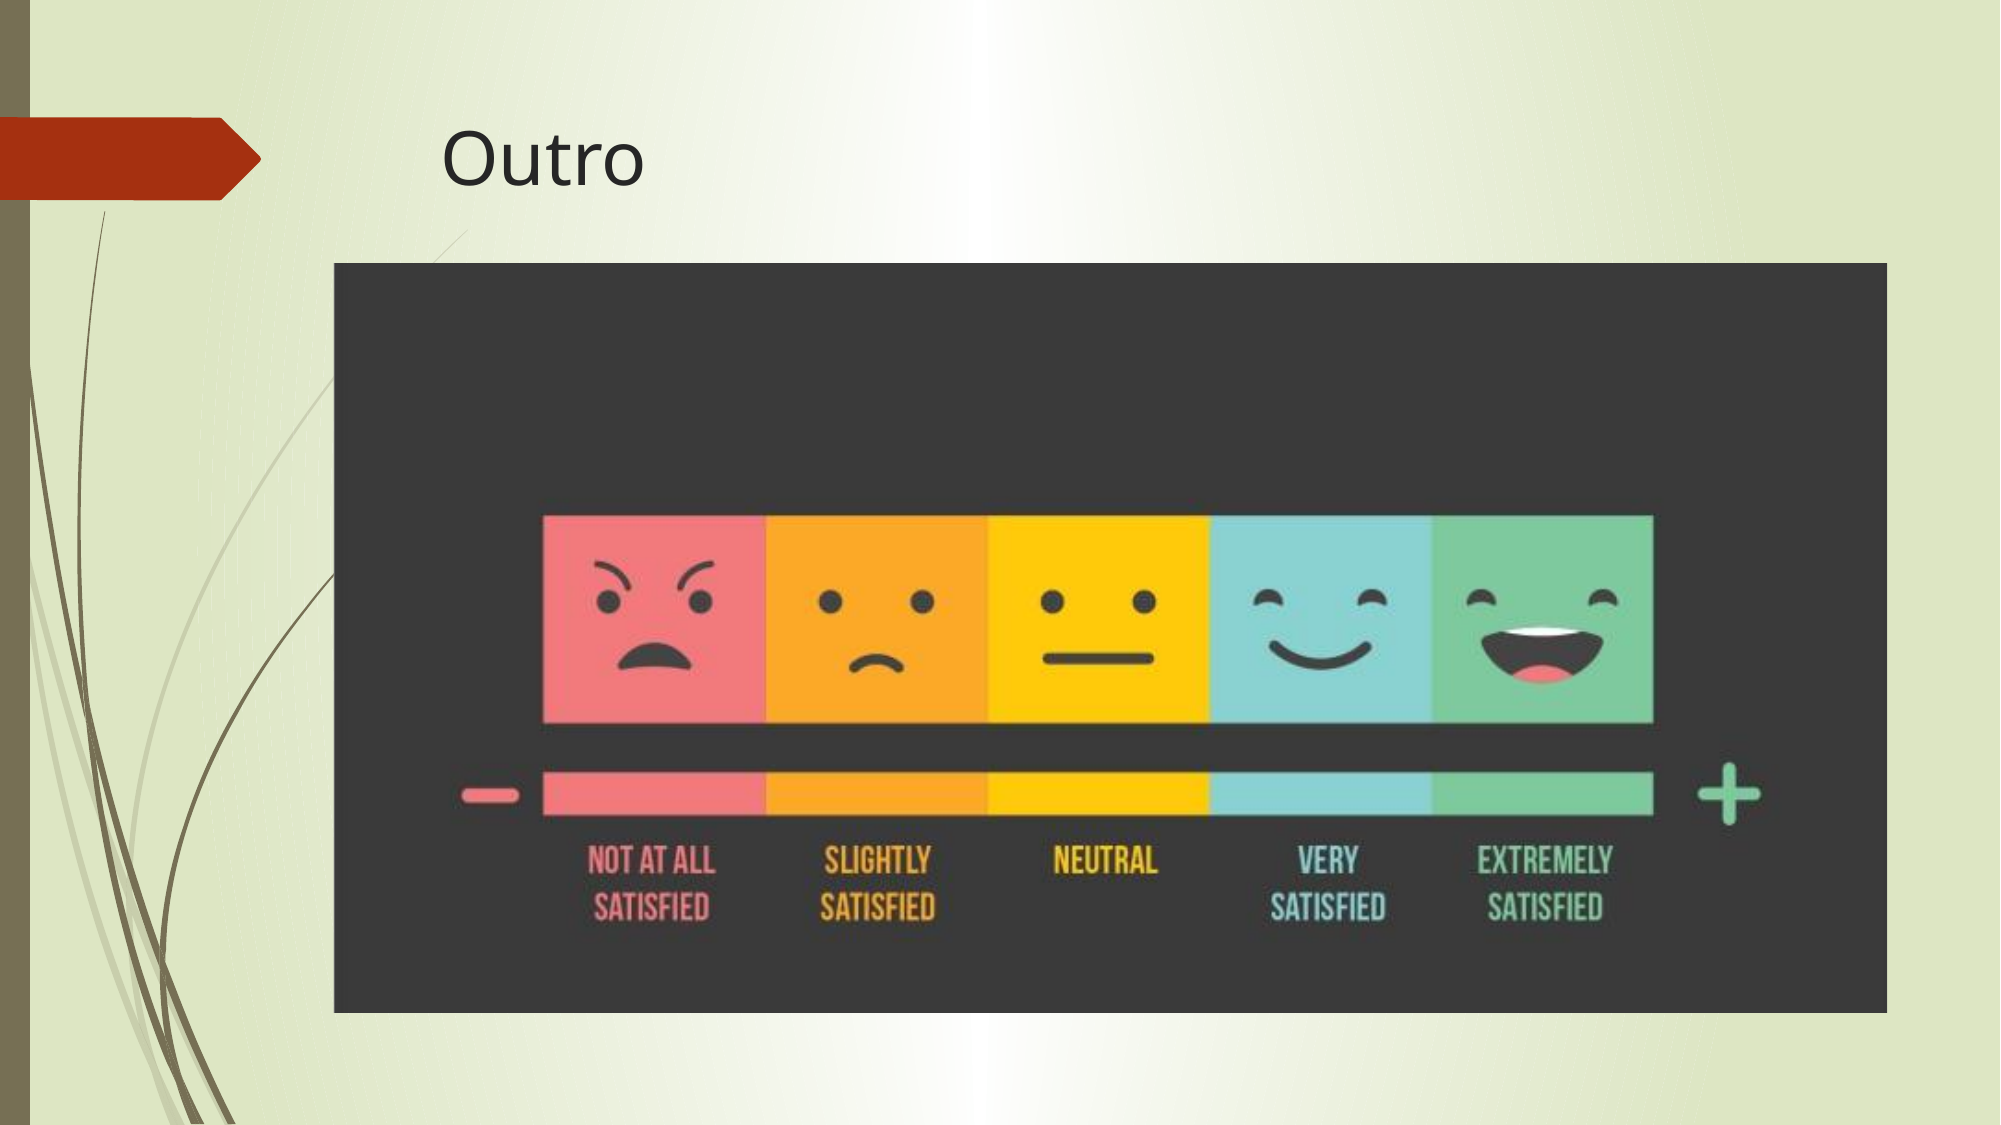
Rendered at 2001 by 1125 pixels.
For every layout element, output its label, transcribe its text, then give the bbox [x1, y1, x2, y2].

title Outro [425, 102, 1888, 263]
picture [333, 263, 1888, 1013]
